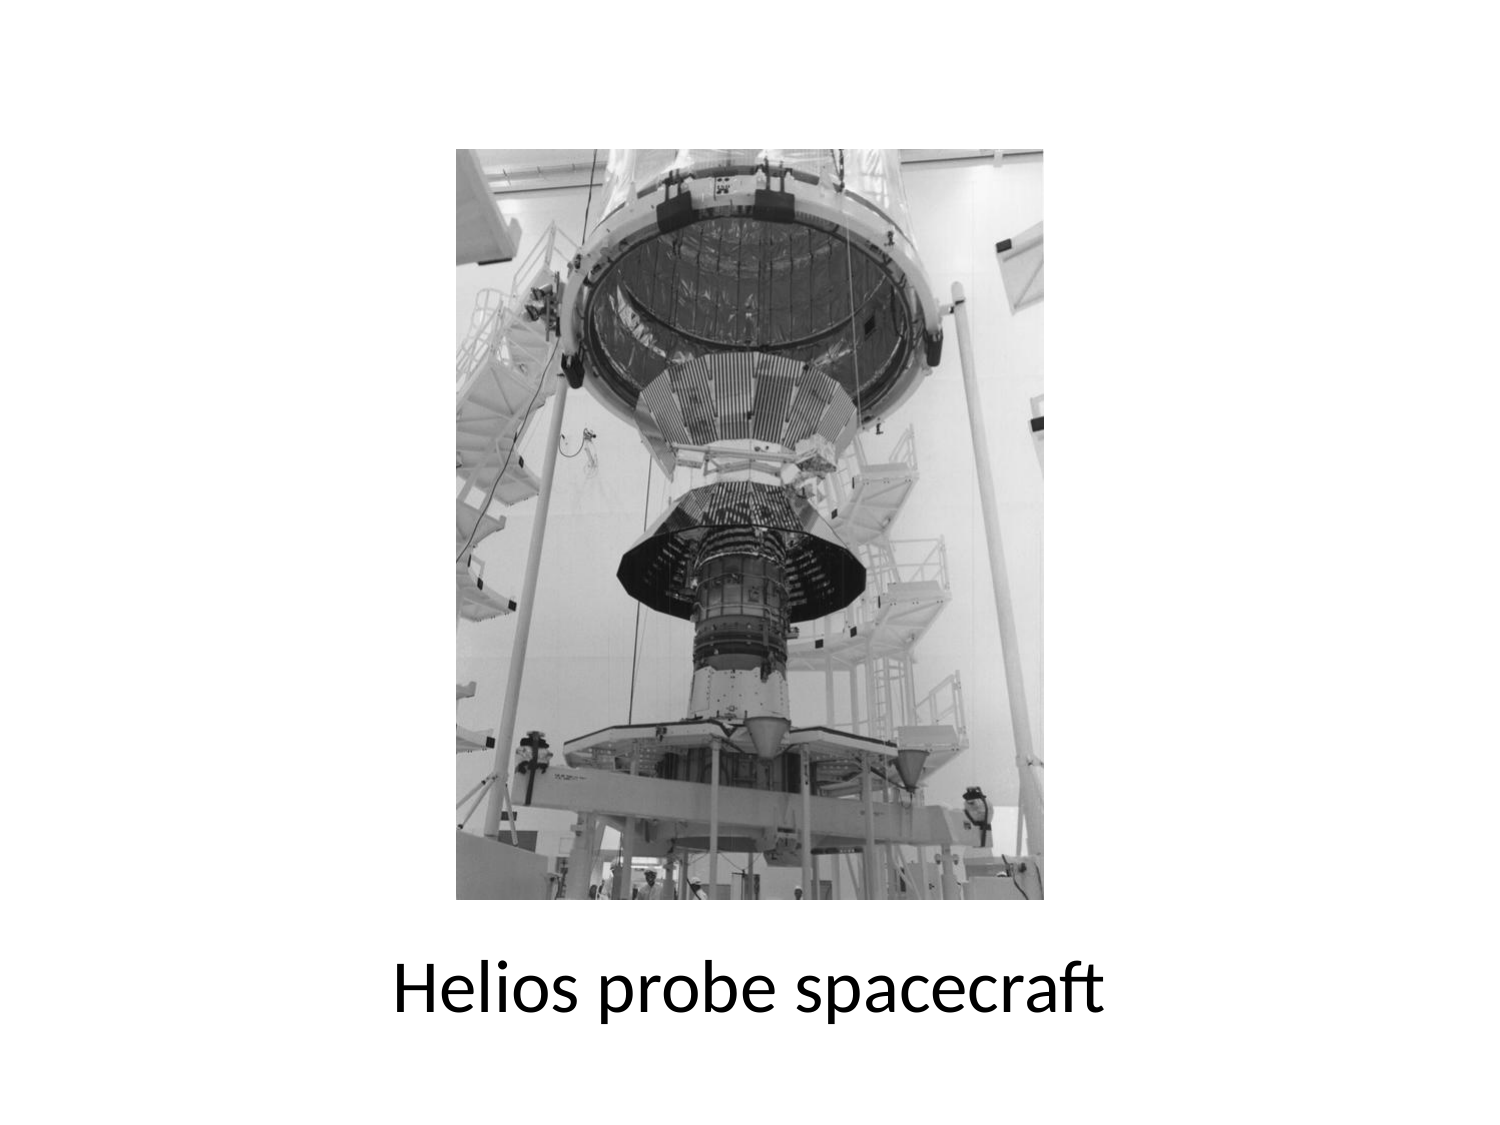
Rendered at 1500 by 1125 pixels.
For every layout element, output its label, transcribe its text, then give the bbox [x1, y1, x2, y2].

picture [456, 149, 1044, 900]
text_box Helios probe spacecraft [378, 929, 1122, 1035]
